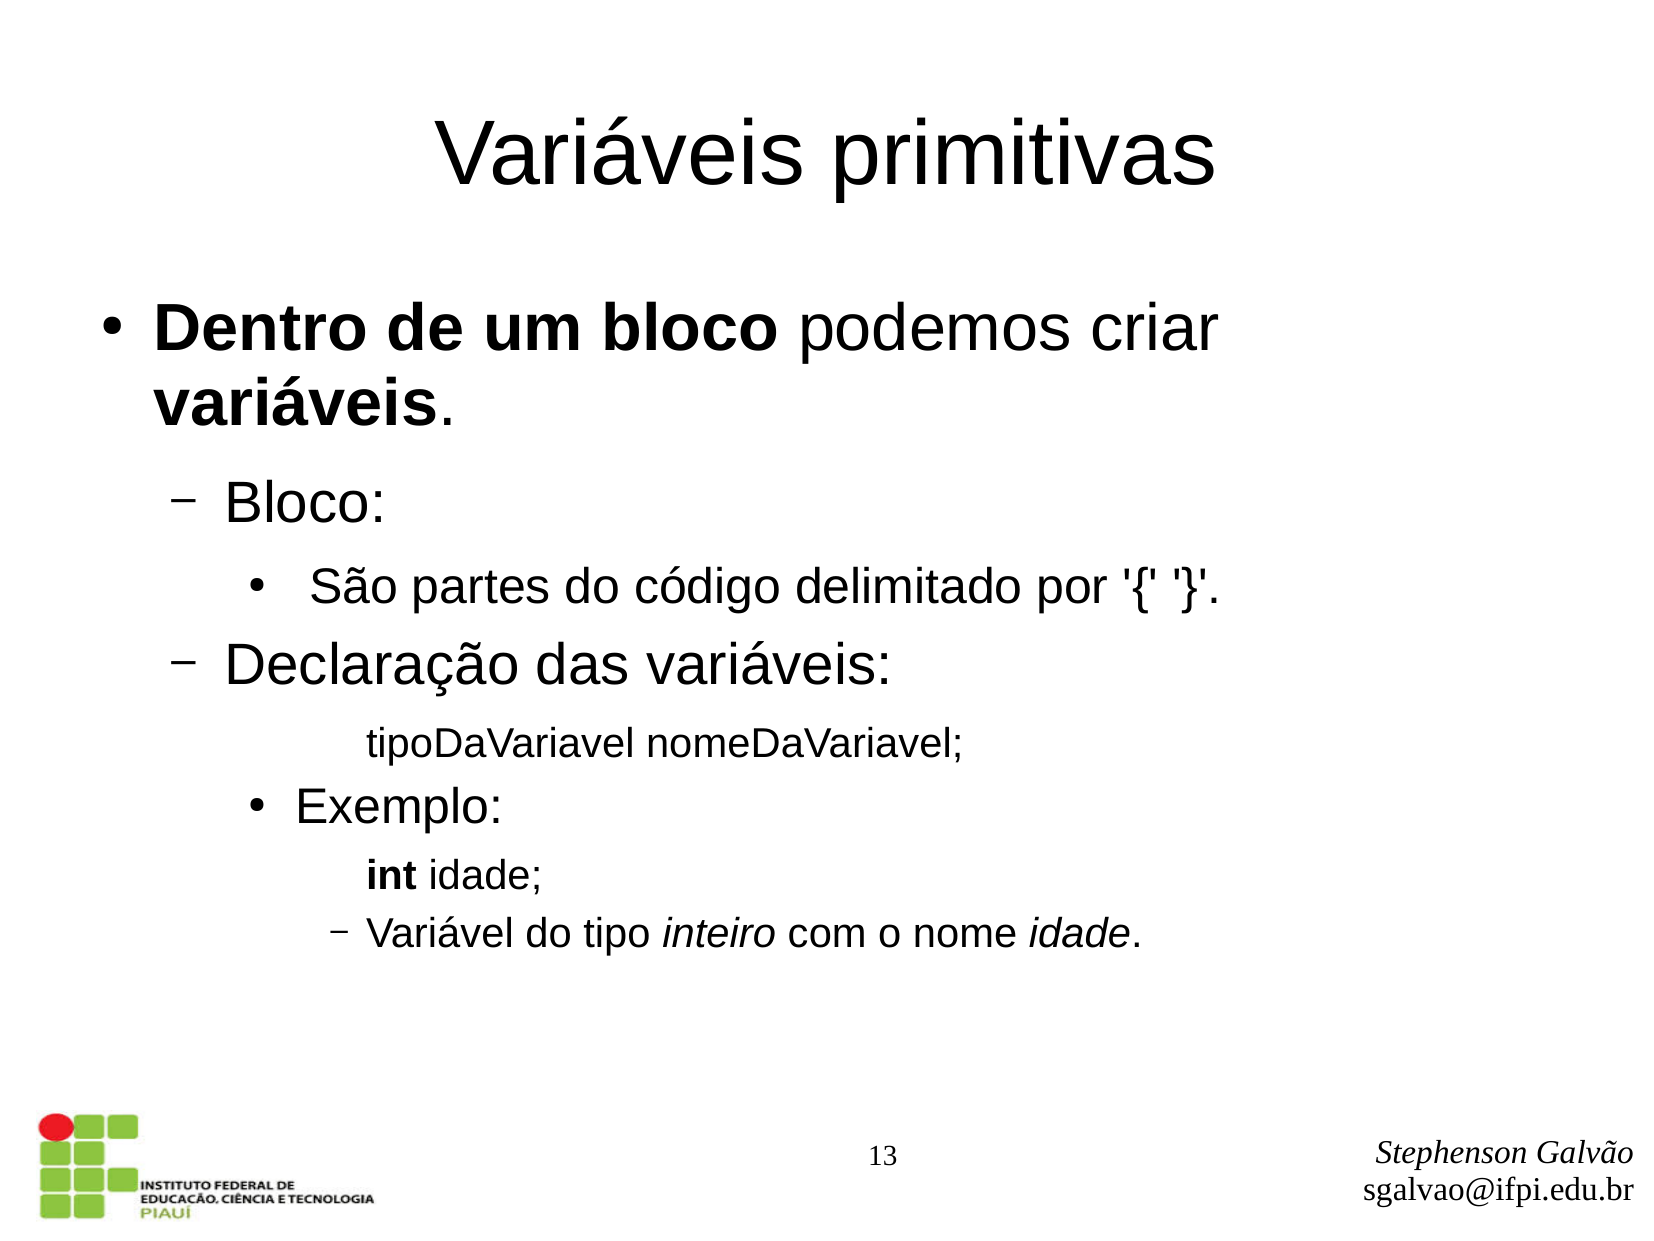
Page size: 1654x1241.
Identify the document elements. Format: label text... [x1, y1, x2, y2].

picture [36, 1110, 378, 1229]
list Dentro de um bloco podemos criar variáveis. Bloco: São partes do código delimitado por '{' '}'. Declaração das variáveis: tipoDaVariavel nomeDaVariavel; Exemplo: int idade; Variável do tipo inteiro com o nome idade. [82, 290, 1538, 1010]
title Variáveis primitivas [82, 49, 1571, 257]
